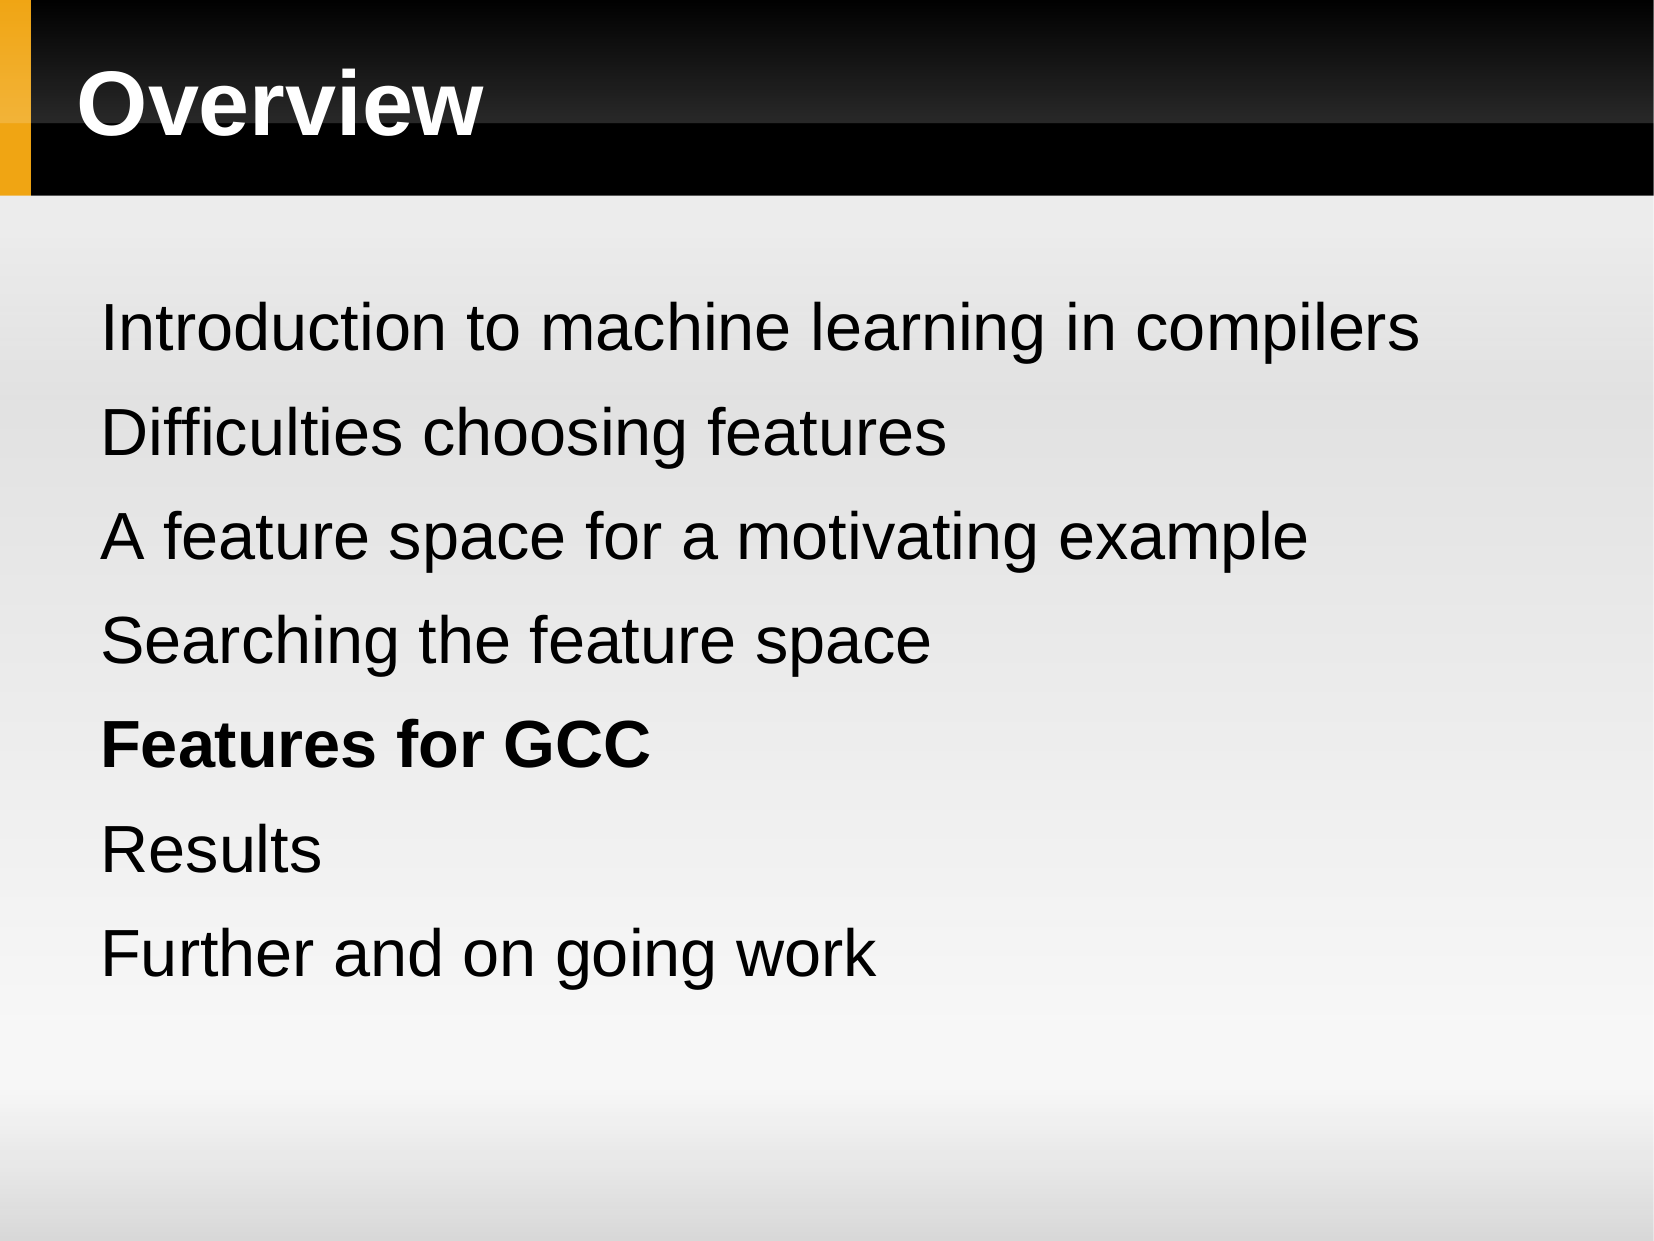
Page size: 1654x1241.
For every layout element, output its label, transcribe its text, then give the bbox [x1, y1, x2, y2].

title Overview [76, 0, 1565, 208]
picture [0, 0, 1654, 1241]
list Introduction to machine learning in compilers Difficulties choosing features A feature space for a motivating example Searching the feature space Features for GCC Results Further and on going work [82, 290, 1571, 1109]
